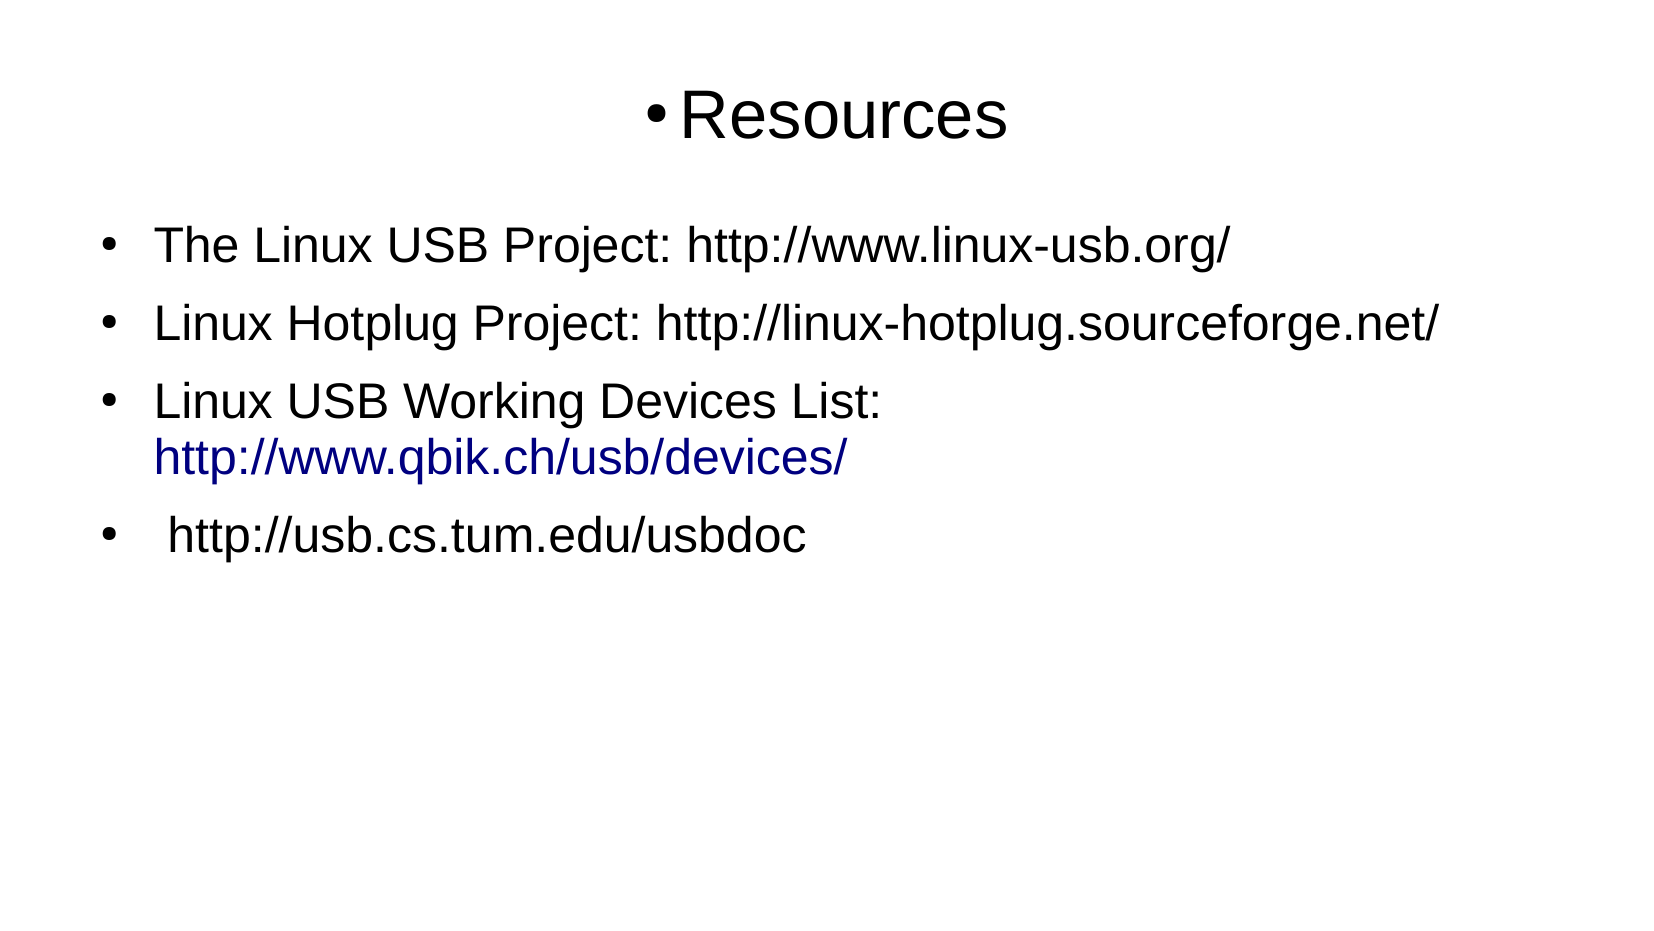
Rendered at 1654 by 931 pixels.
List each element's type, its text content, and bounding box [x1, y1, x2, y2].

title Resources [82, 37, 1571, 193]
list The Linux USB Project: http://www.linux-usb.org/ Linux Hotplug Project: http://linux-hotplug.sourceforge.net/ Linux USB Working Devices List: http://www.qbik.ch/usb/devices/ http://usb.cs.tum.edu/usbdoc [82, 217, 1571, 758]
